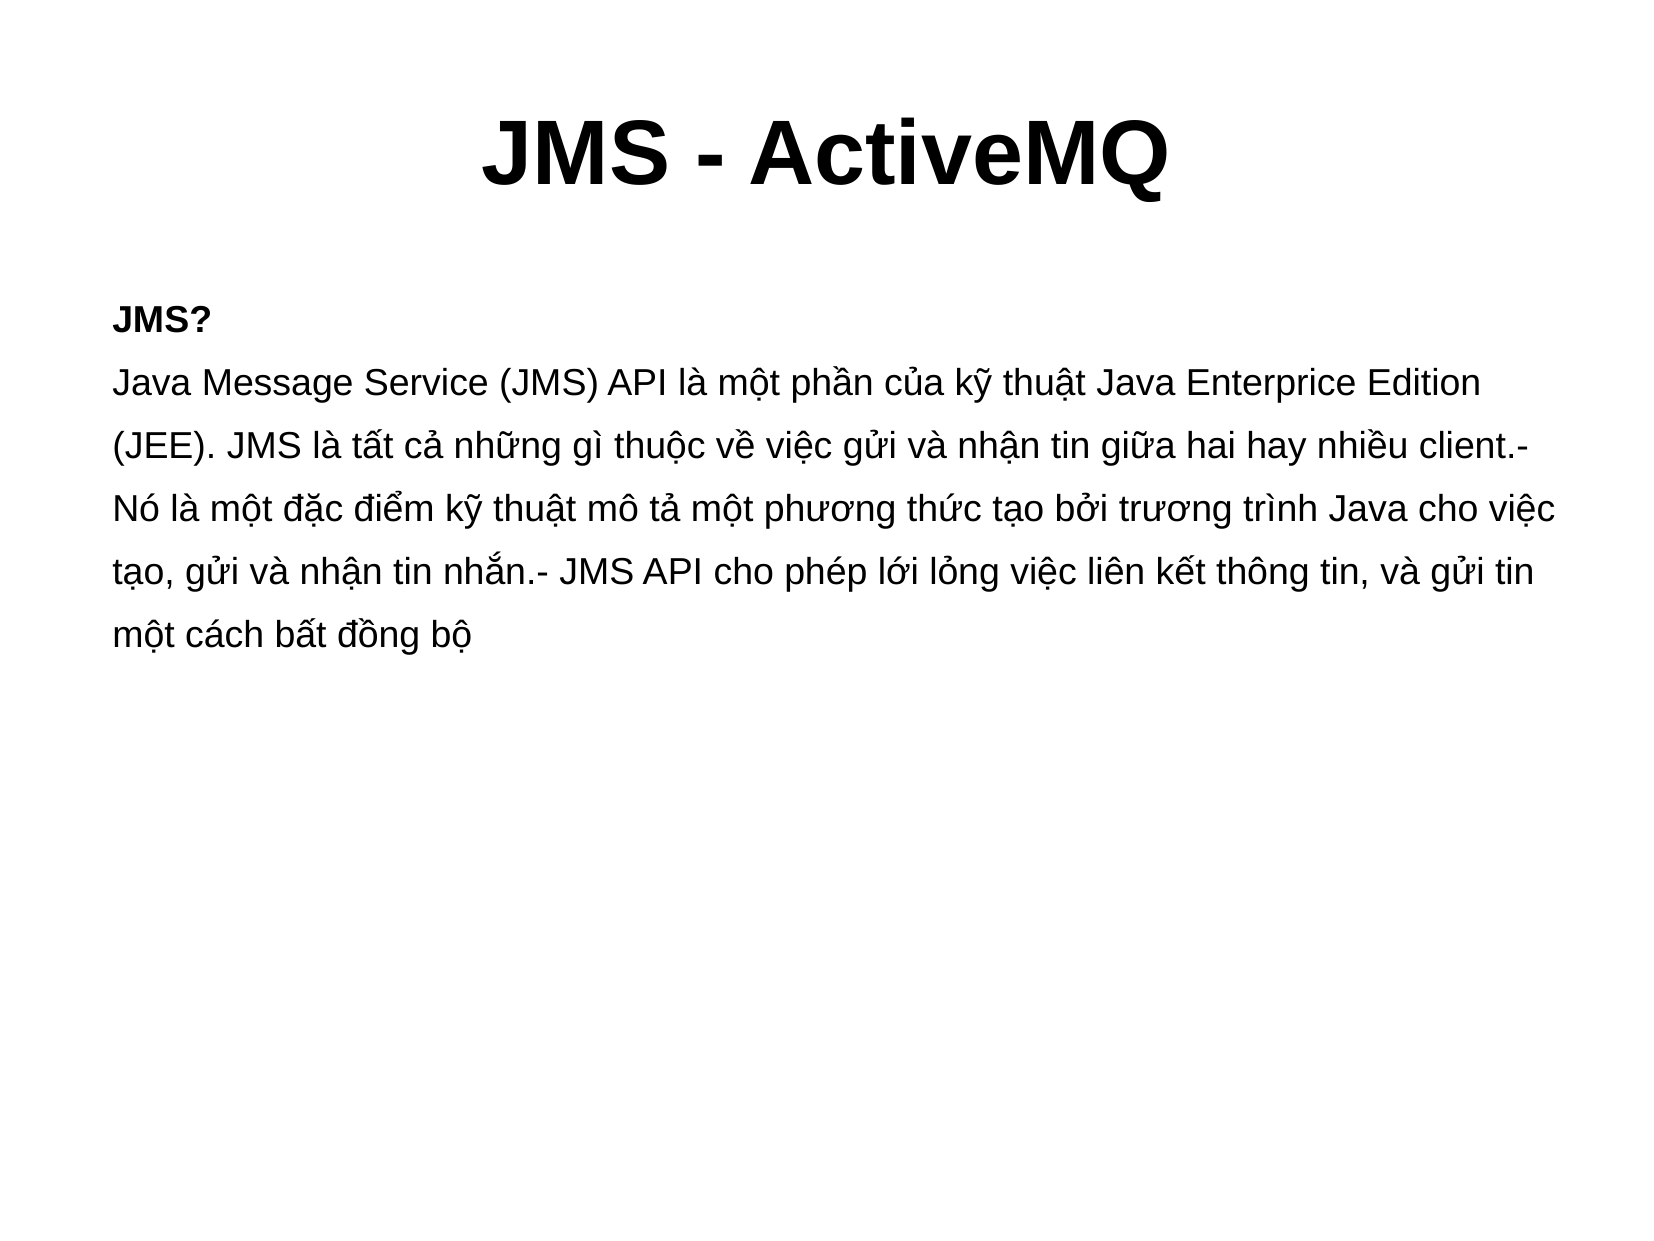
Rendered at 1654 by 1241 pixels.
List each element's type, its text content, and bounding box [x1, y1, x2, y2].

title JMS - ActiveMQ [82, 49, 1571, 257]
text_box JMS? Java Message Service (JMS) API là một phần của kỹ thuật Java Enterprice Edition (JEE). JMS là tất cả những gì thuộc về việc gửi và nhận tin giữa hai hay nhiều client.- Nó là một đặc điểm kỹ thuật mô tả một phương thức tạo bởi trương trình Java cho việc tạo, gửi và nhận tin nhắn.- JMS API cho phép lới lỏng việc liên kết thông tin, và gửi tin một cách bất đồng bộ [97, 270, 1576, 991]
